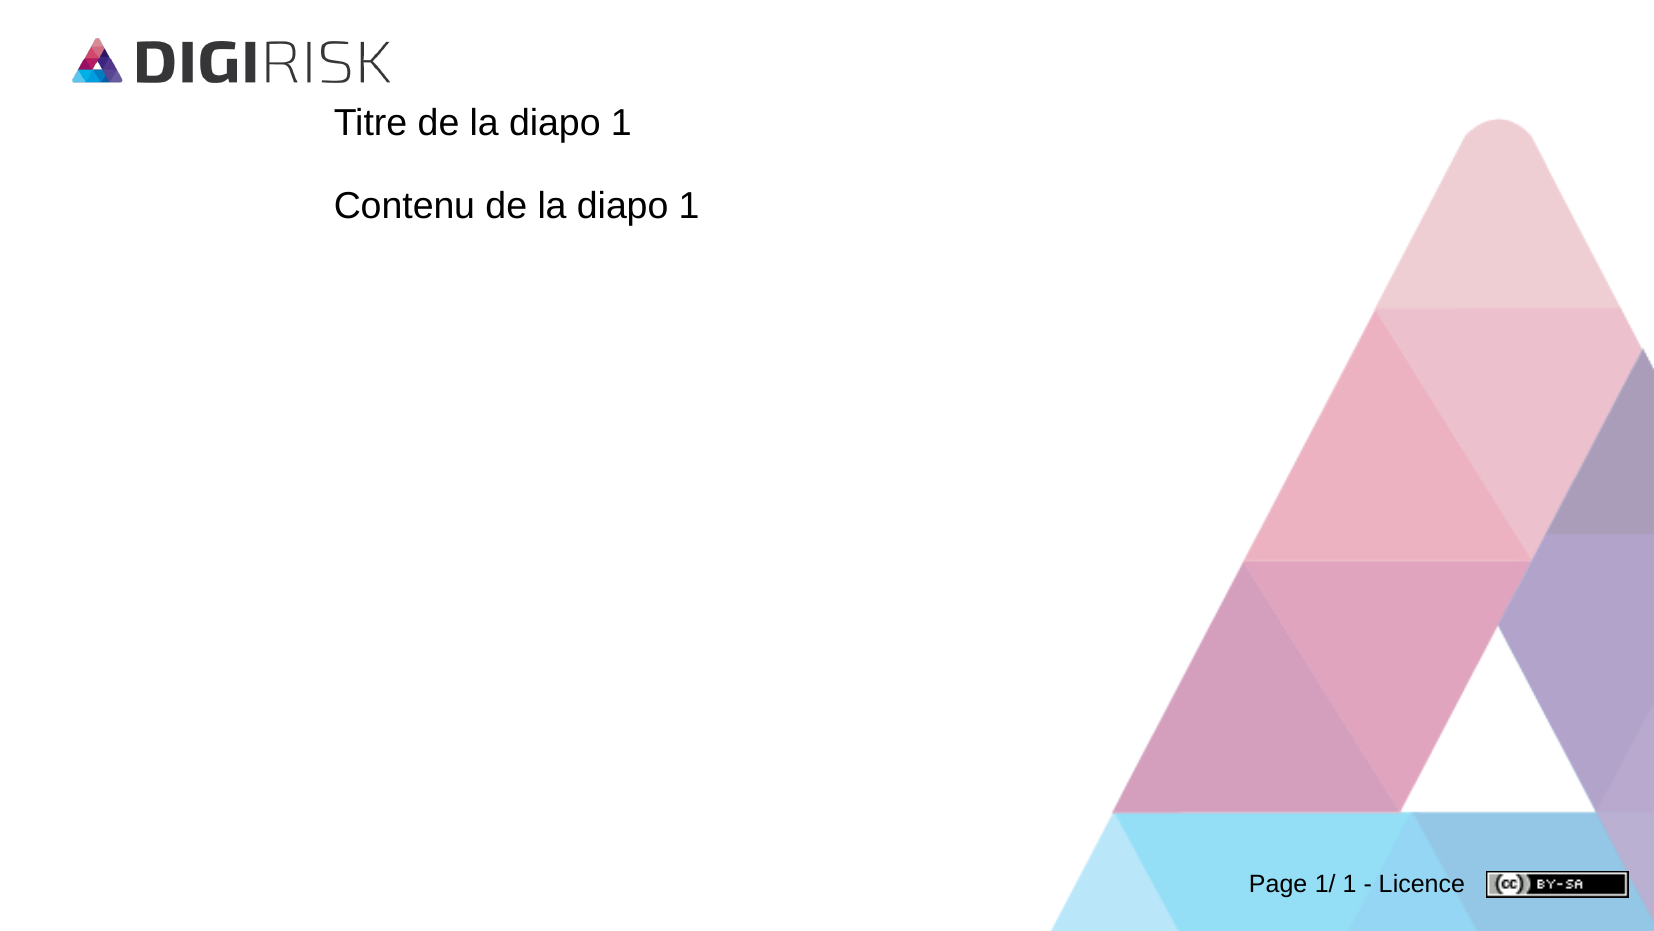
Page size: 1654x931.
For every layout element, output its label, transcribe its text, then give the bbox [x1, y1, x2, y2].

picture [70, 35, 390, 83]
text_box Titre de la diapo 1 [318, 94, 1501, 151]
text_box Contenu de la diapo 1 [318, 177, 1501, 863]
picture [1486, 871, 1629, 898]
